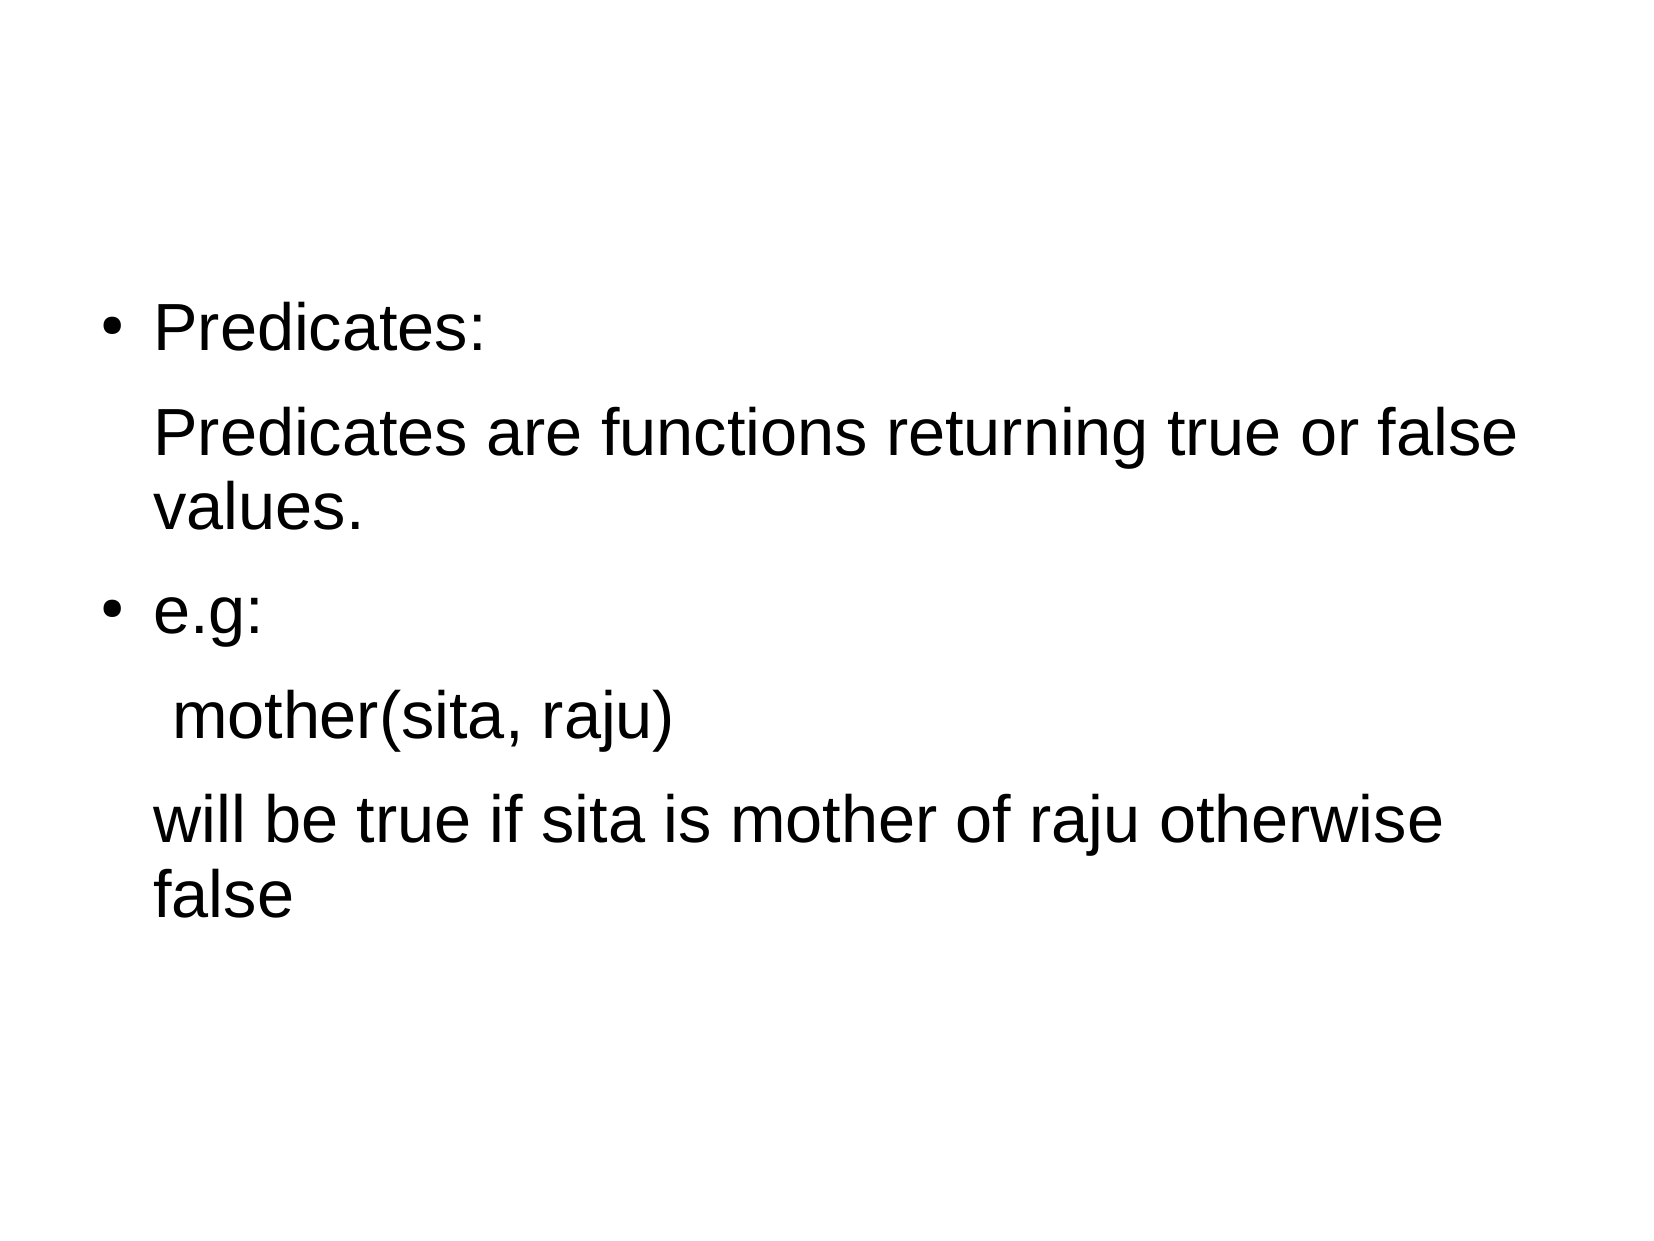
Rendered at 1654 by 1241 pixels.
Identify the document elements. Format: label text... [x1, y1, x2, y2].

list Predicates: Predicates are functions returning true or false values. e.g: mother(sita, raju) will be true if sita is mother of raju otherwise false [82, 290, 1571, 1010]
